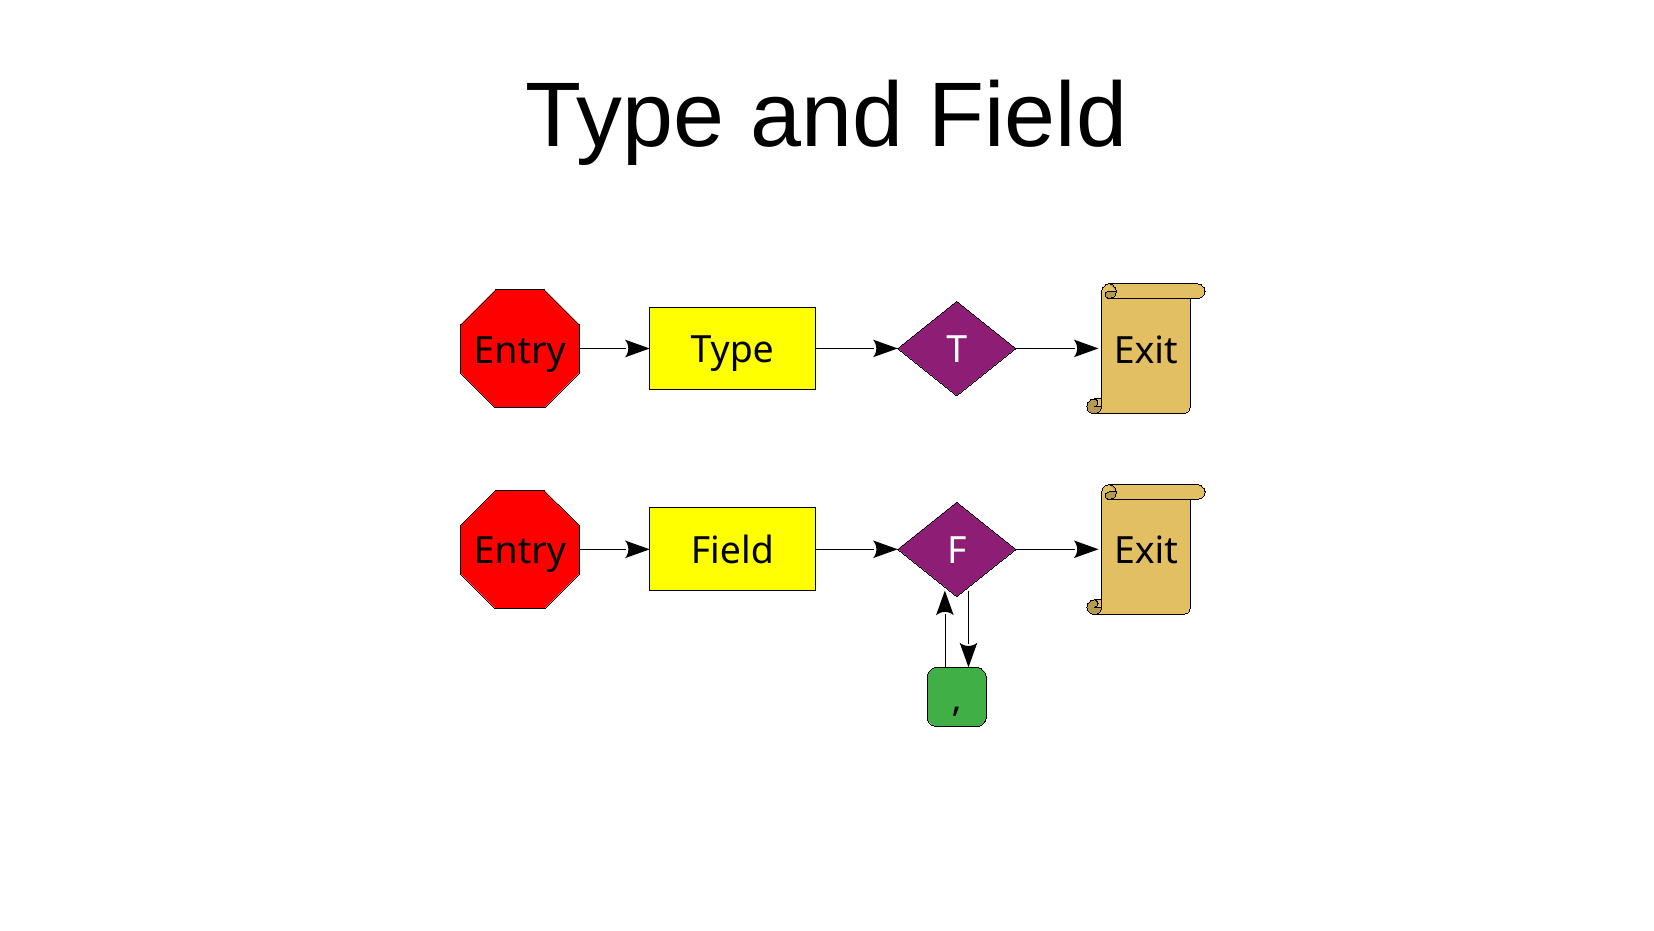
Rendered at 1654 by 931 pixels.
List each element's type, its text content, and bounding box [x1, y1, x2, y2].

text_box Entry [460, 490, 580, 609]
title Type and Field [82, 37, 1571, 193]
text_box Exit [1096, 484, 1191, 615]
text_box Type [649, 307, 816, 390]
text_box Exit [1111, 283, 1206, 299]
text_box Exit [1111, 484, 1206, 500]
text_box , [927, 667, 987, 727]
text_box T [898, 301, 1016, 396]
text_box Exit [1095, 283, 1191, 414]
text_box Field [649, 507, 816, 591]
text_box Entry [460, 289, 580, 408]
text_box F [898, 502, 1016, 597]
